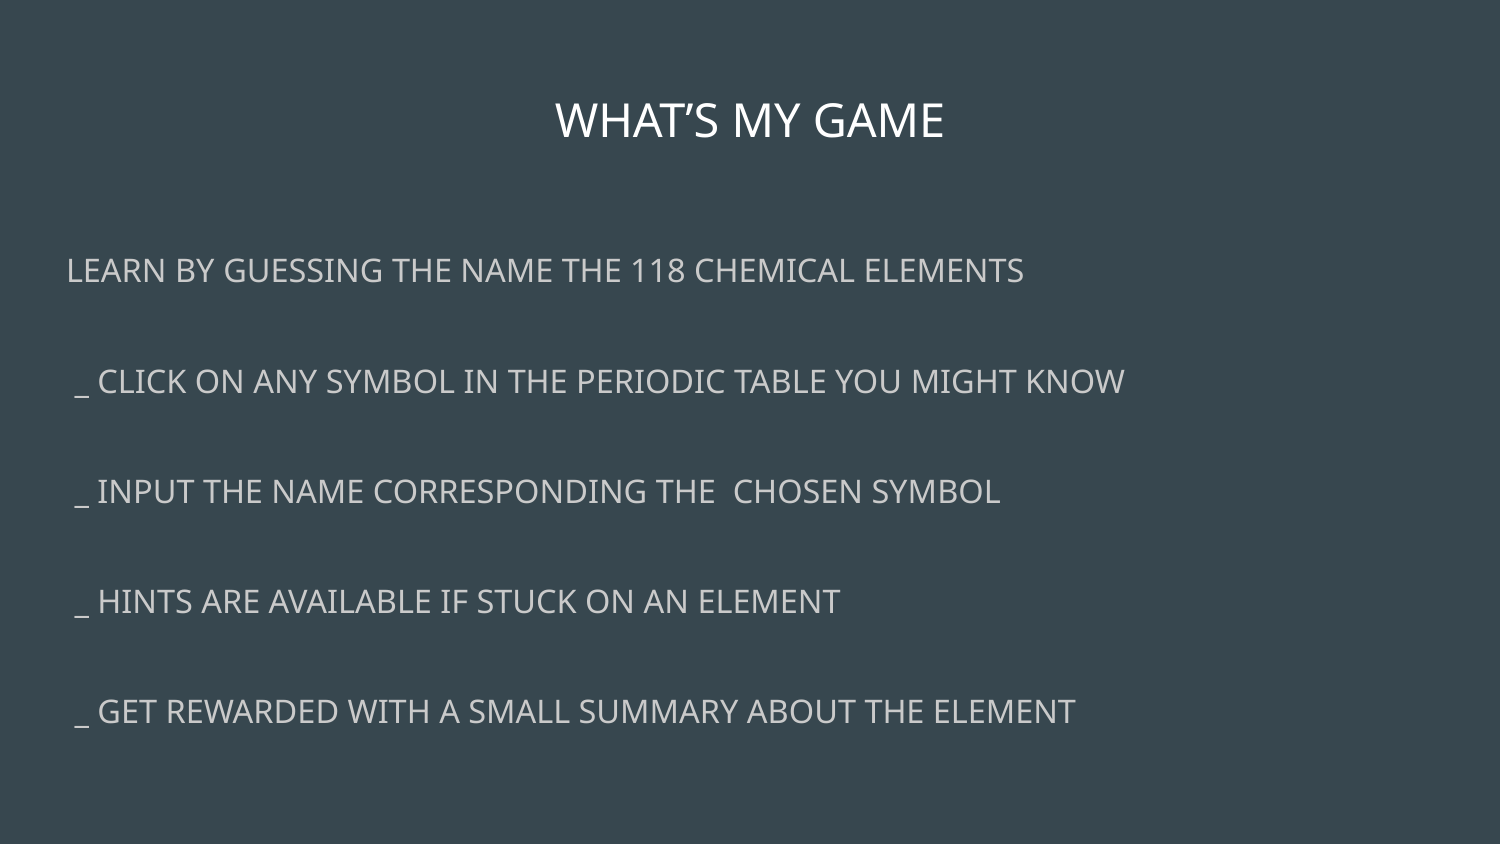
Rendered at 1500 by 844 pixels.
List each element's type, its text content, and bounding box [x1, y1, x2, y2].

list LEARN BY GUESSING THE NAME THE 118 CHEMICAL ELEMENTS _ CLICK ON ANY SYMBOL IN THE PERIODIC TABLE YOU MIGHT KNOW _ INPUT THE NAME CORRESPONDING THE CHOSEN SYMBOL _ HINTS ARE AVAILABLE IF STUCK ON AN ELEMENT _ GET REWARDED WITH A SMALL SUMMARY ABOUT THE ELEMENT [51, 189, 1449, 750]
title WHAT’S MY GAME [51, 72, 1449, 167]
